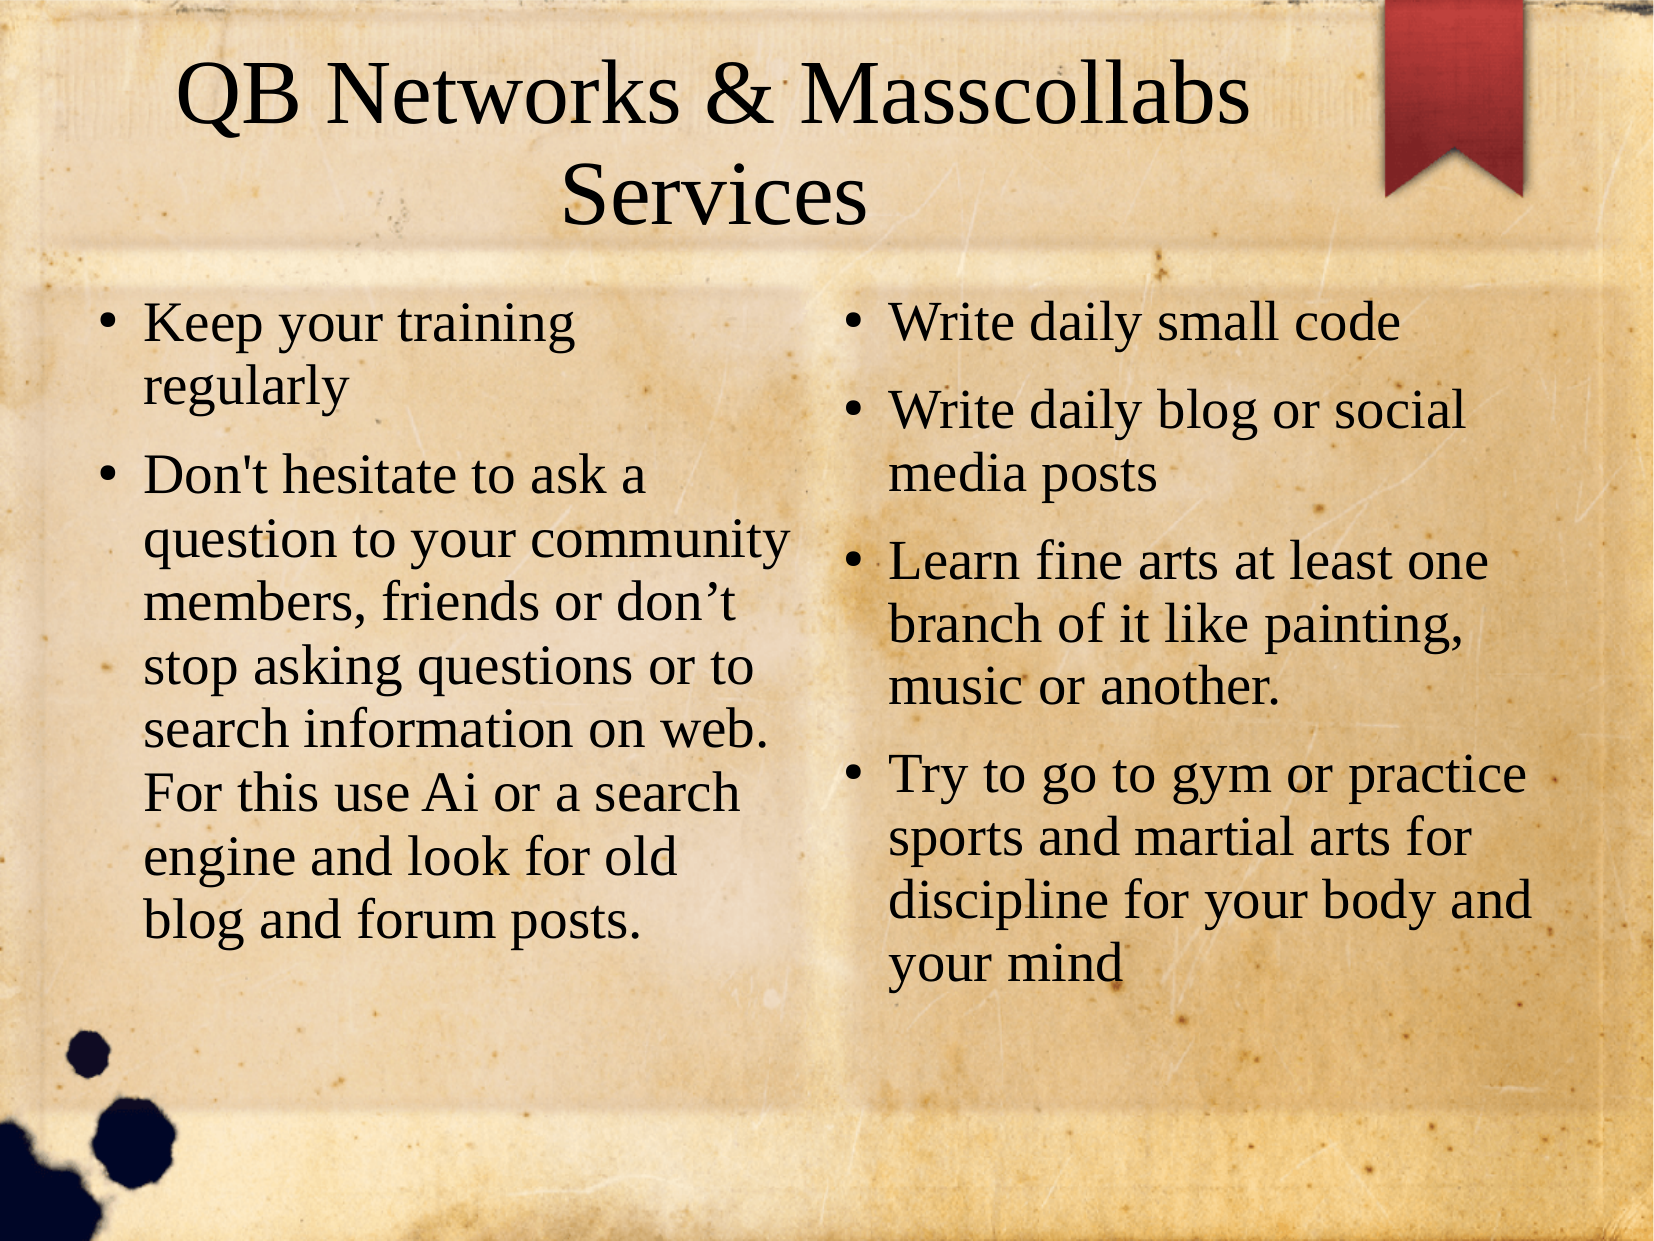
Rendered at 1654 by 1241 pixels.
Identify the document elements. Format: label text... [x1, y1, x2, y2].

picture [0, 0, 1654, 1241]
list Keep your training regularly Don't hesitate to ask a question to your community members, friends or don’t stop asking questions or to search information on web. For this use Ai or a search engine and look for old blog and forum posts. [82, 290, 793, 1010]
list Write daily small code Write daily blog or social media posts Learn fine arts at least one branch of it like painting, music or another. Try to go to gym or practice sports and martial arts for discipline for your body and your mind [828, 290, 1539, 1010]
title QB Networks & Masscollabs Services [82, 41, 1347, 245]
